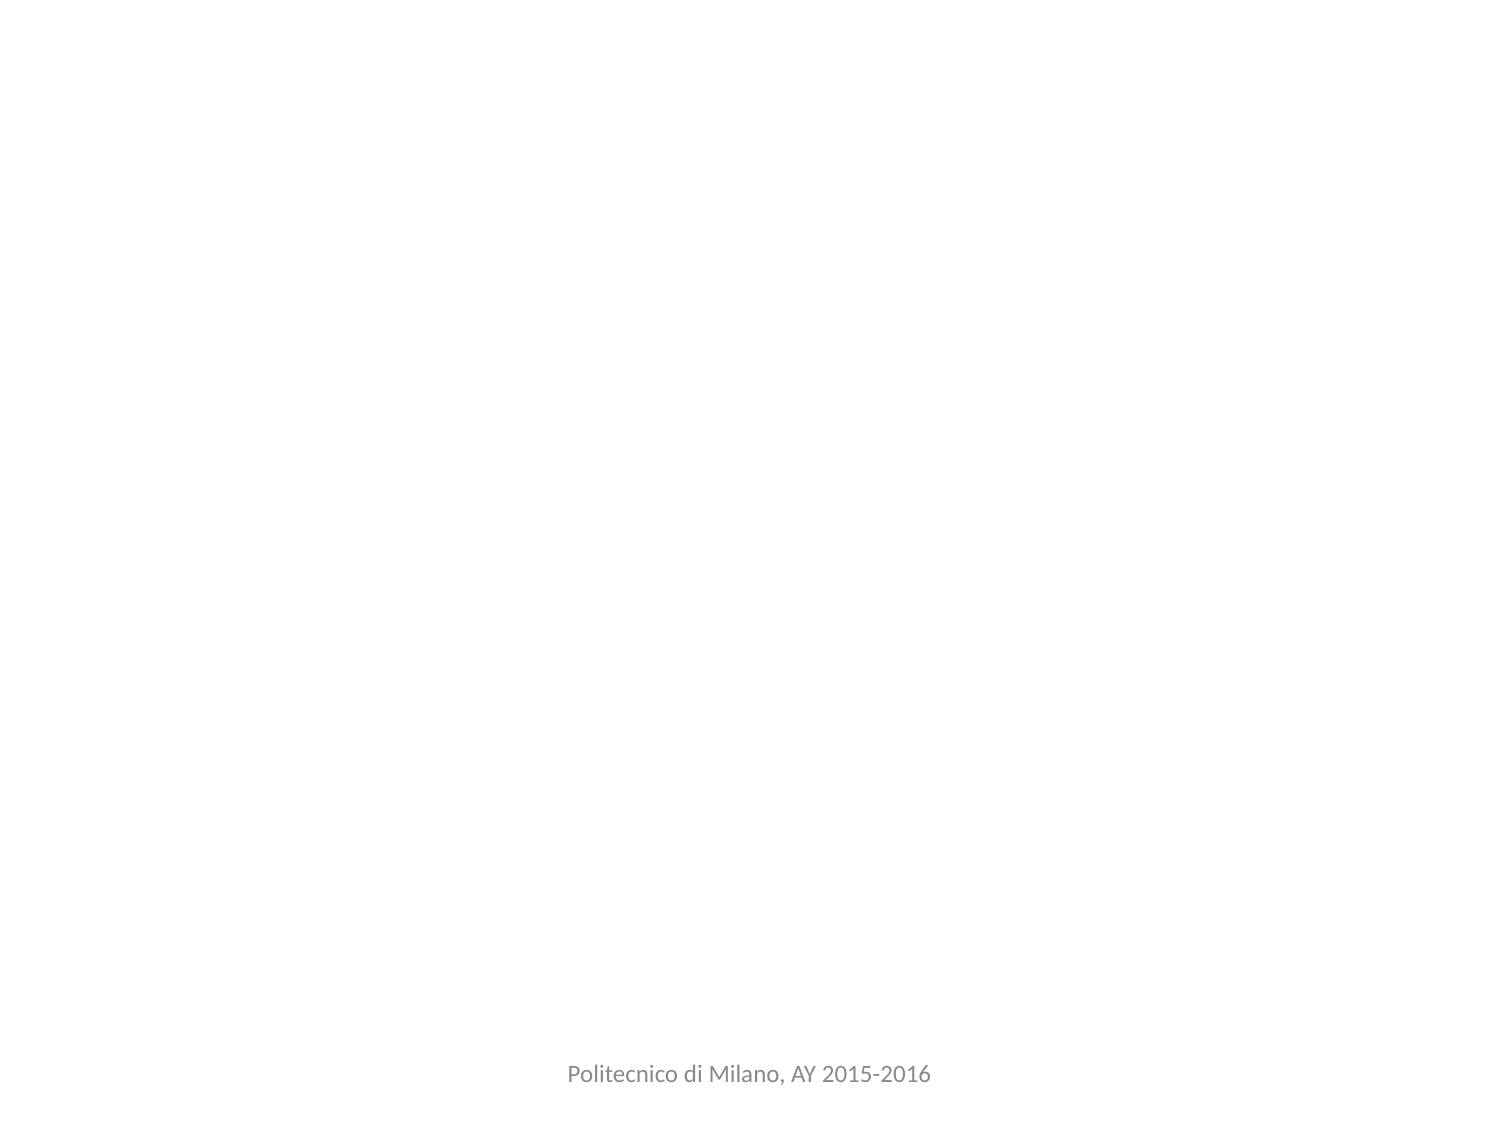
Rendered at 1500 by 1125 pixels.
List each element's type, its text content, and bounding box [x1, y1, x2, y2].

text_box Politecnico di Milano, AY 2015-2016 [496, 1042, 1004, 1103]
